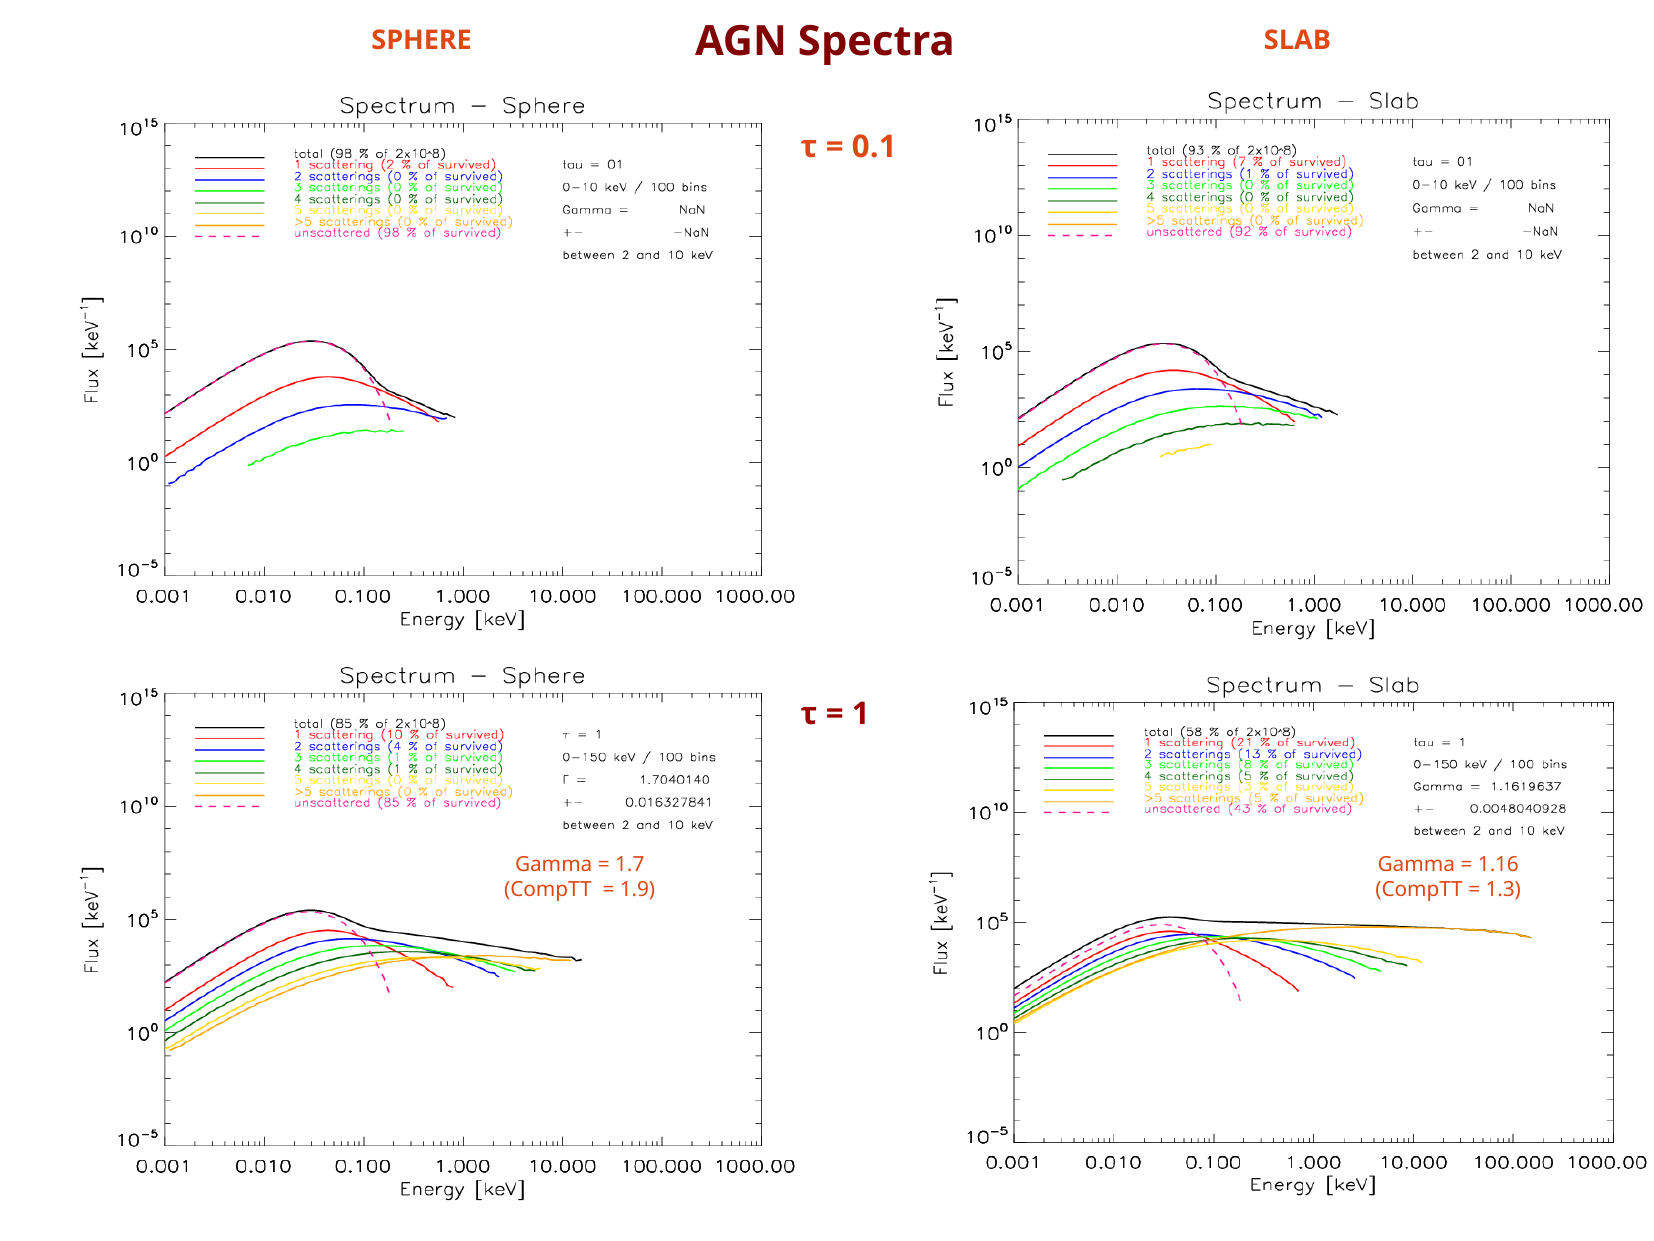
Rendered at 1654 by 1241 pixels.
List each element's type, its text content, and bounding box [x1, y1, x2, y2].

text_box τ = 1 [785, 683, 951, 736]
text_box AGN Spectra [0, 5, 1651, 72]
text_box τ = 0.1 [785, 117, 951, 169]
picture [45, 89, 796, 646]
picture [894, 669, 1648, 1210]
picture [45, 659, 796, 1216]
picture [900, 84, 1644, 655]
text_box Gamma = 1.7 (CompTT = 1.9) [431, 843, 728, 909]
text_box Gamma = 1.16 (CompTT = 1.3) [1300, 843, 1596, 909]
text_box SPHERE [339, 14, 505, 63]
text_box SLAB [1230, 14, 1366, 63]
